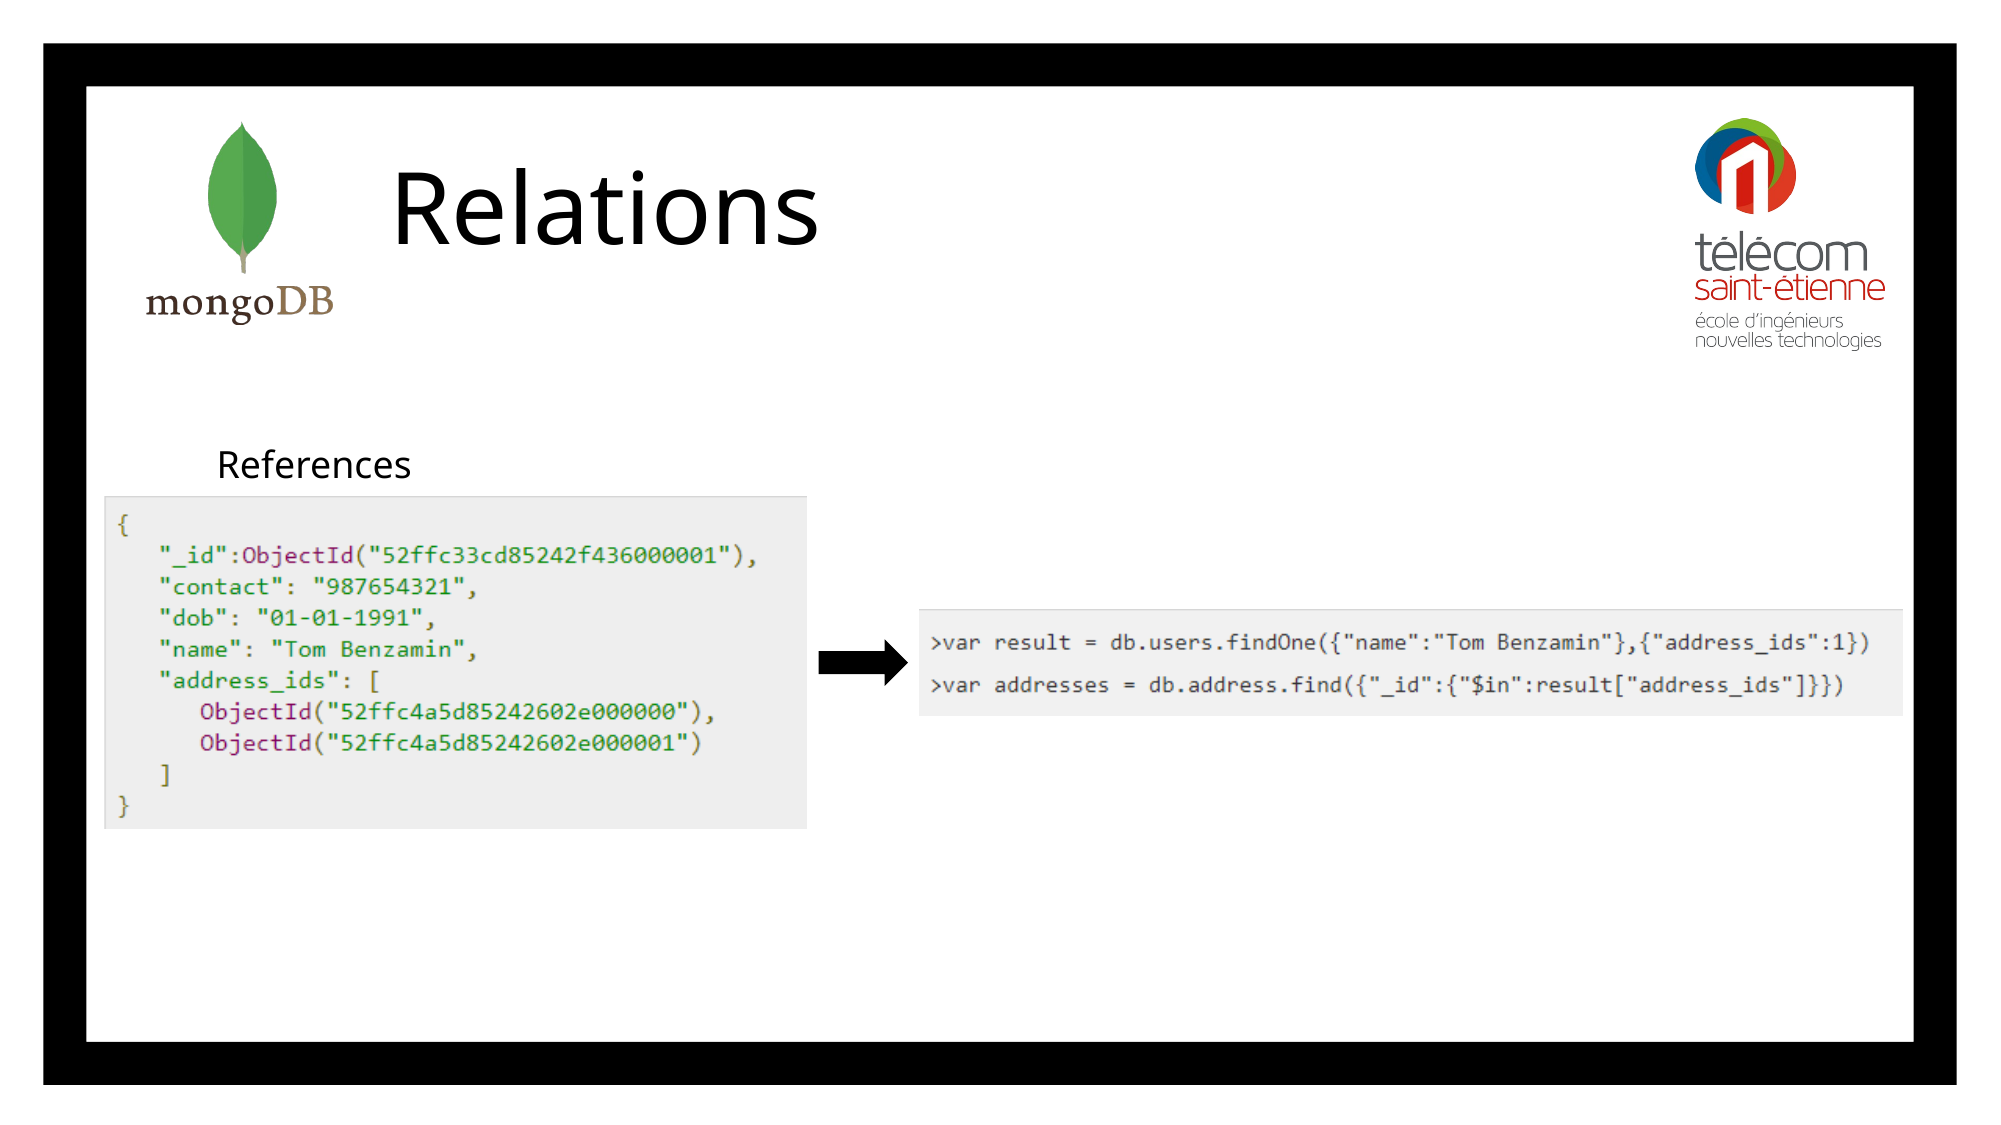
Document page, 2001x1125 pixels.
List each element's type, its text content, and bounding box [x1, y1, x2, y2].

picture [1715, 134, 1730, 138]
text_box [819, 641, 907, 684]
picture [919, 609, 1903, 716]
text_box References [201, 433, 465, 494]
title Relations [369, 138, 1849, 304]
picture [103, 496, 807, 830]
picture [1695, 118, 1885, 351]
picture [145, 121, 333, 325]
